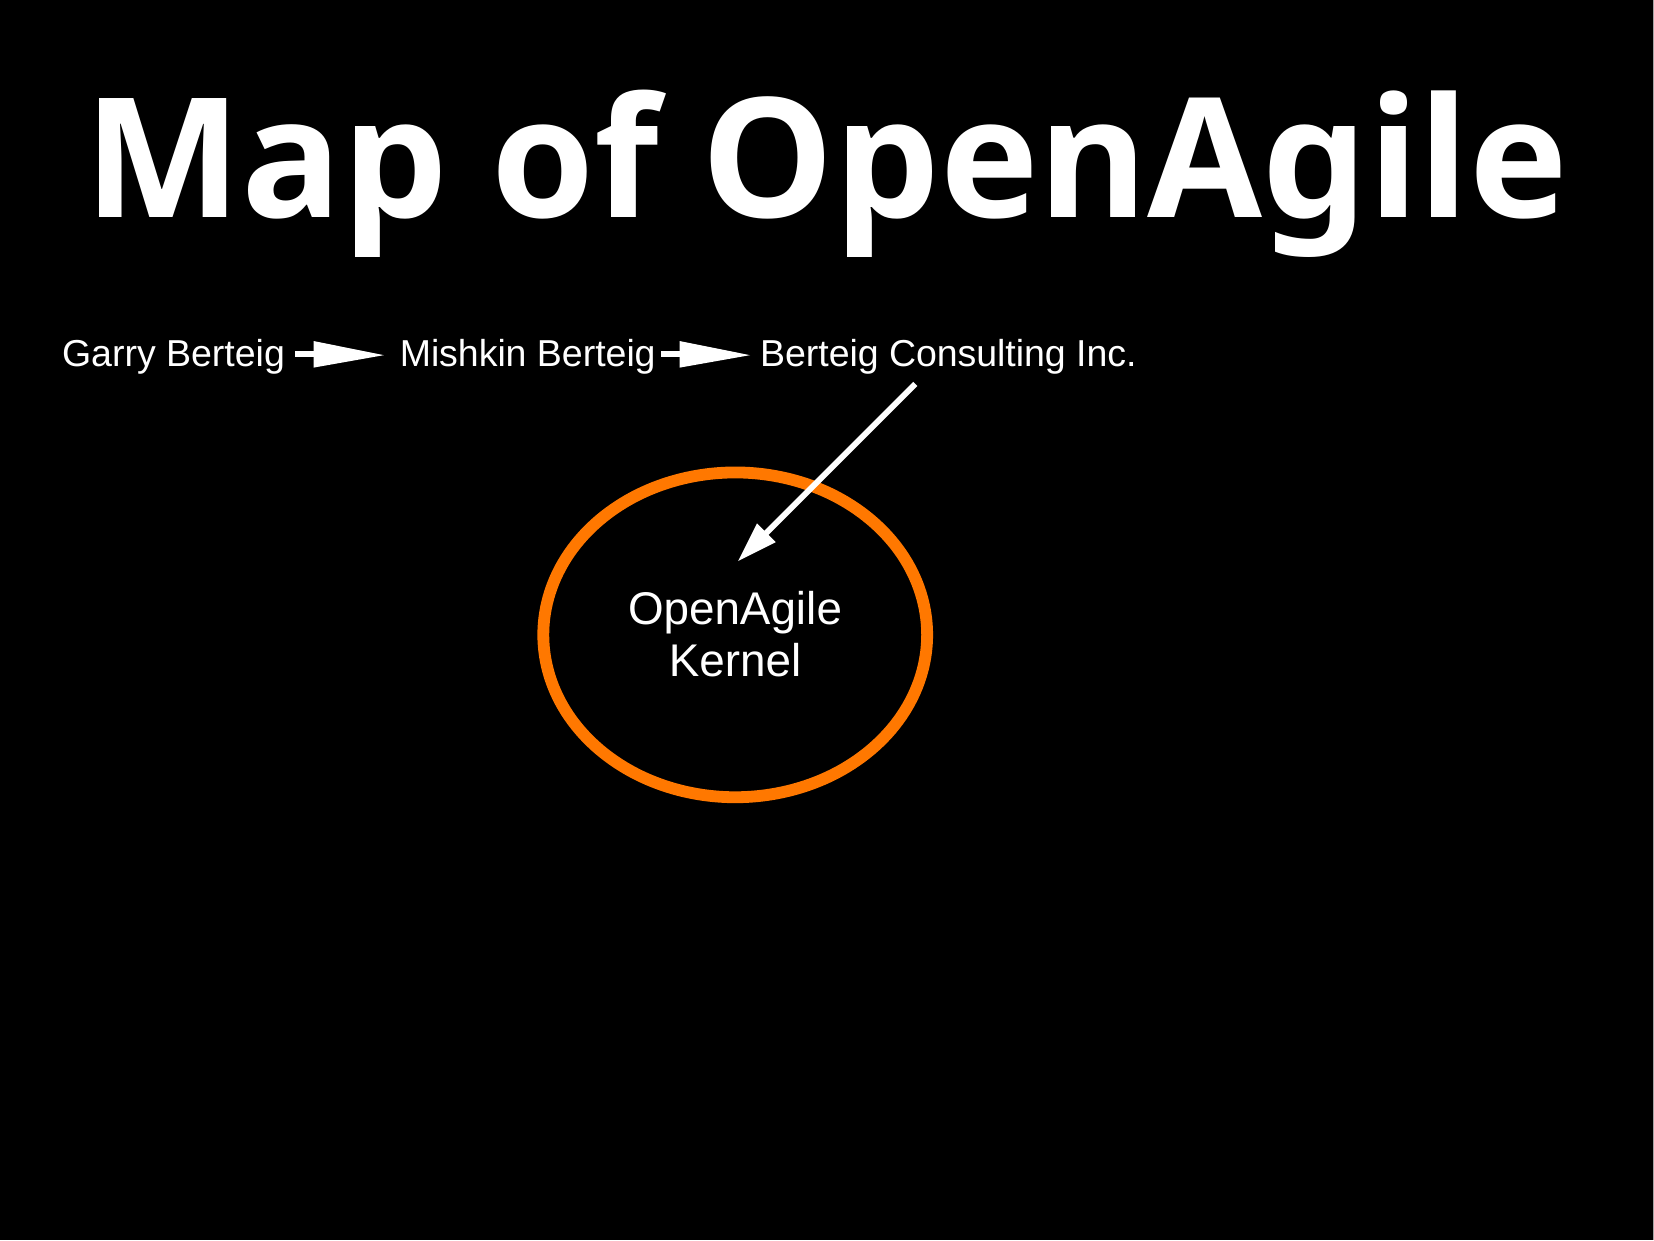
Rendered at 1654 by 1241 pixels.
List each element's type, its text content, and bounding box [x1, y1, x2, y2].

text_box Garry Berteig Mishkin Berteig Berteig Consulting Inc. [47, 324, 1153, 383]
title Map of OpenAgile [82, 49, 1571, 257]
text_box OpenAgile Kernel [543, 472, 928, 798]
